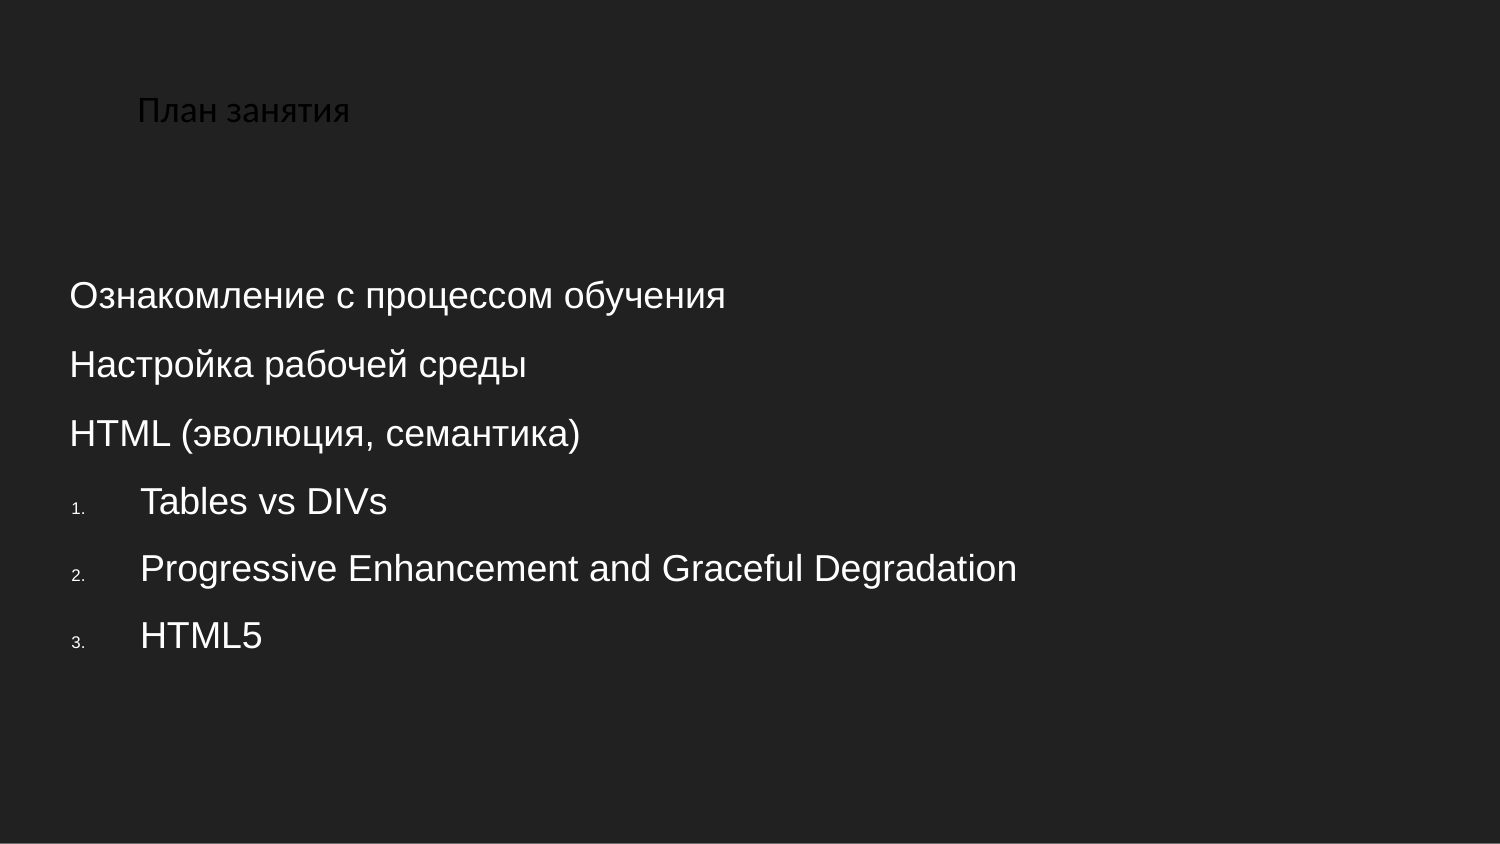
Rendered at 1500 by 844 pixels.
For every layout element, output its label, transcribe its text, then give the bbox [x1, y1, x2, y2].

title План занятия [63, 82, 432, 226]
text_box Ознакомление с процессом обучения Настройка рабочей среды HTML (эволюция, семантика) Tables vs DIVs Progressive Enhancement and Graceful Degradation HTML5 [69, 177, 1020, 657]
